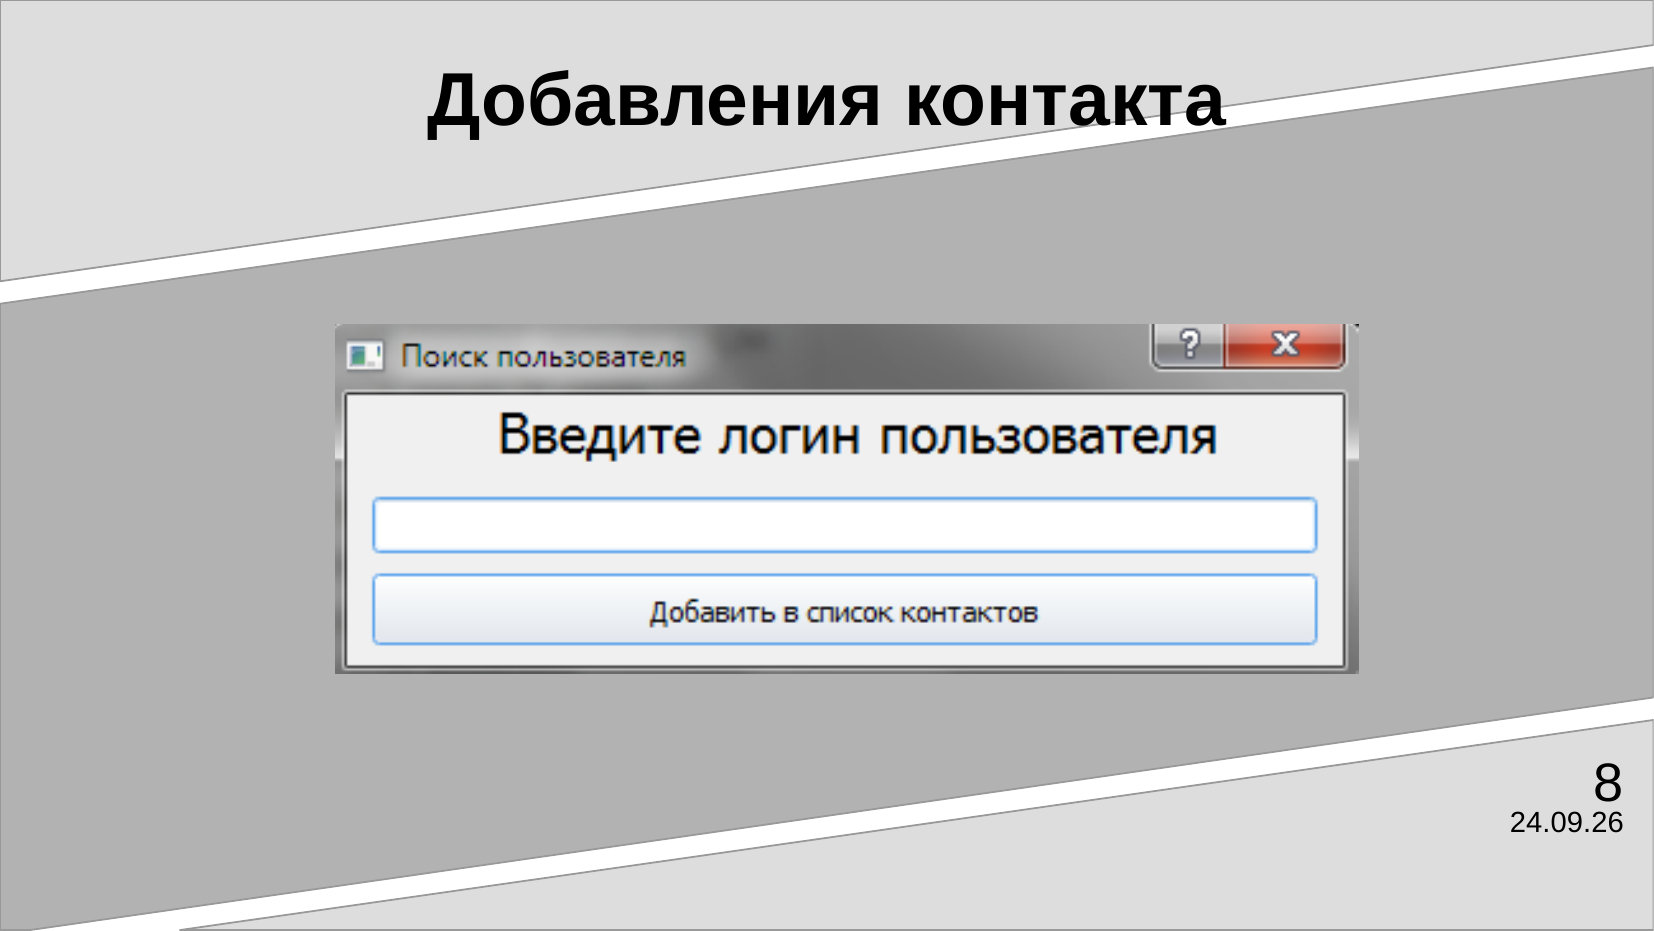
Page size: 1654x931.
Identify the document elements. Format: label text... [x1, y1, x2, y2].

title Добавления контакта [88, 20, 1566, 178]
picture [335, 324, 1359, 674]
